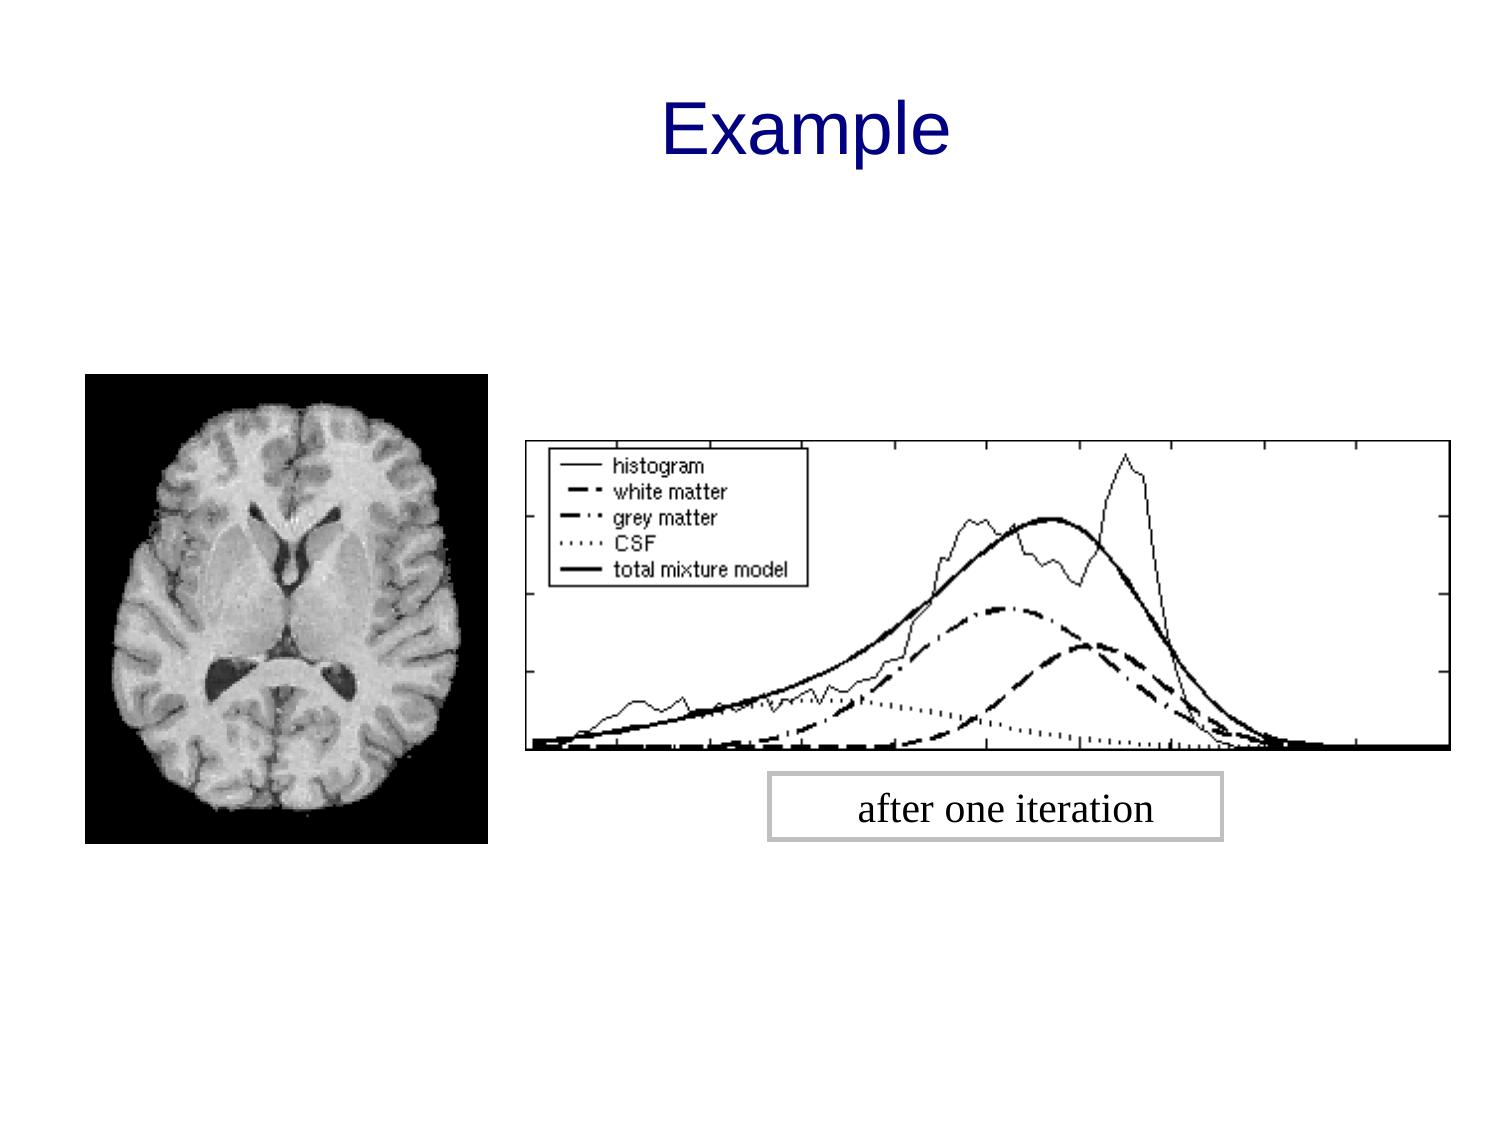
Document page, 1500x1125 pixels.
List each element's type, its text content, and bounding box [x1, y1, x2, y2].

picture [85, 374, 488, 845]
picture [525, 440, 1451, 751]
text_box after one iteration [769, 773, 1222, 840]
title Example [149, 65, 1463, 179]
